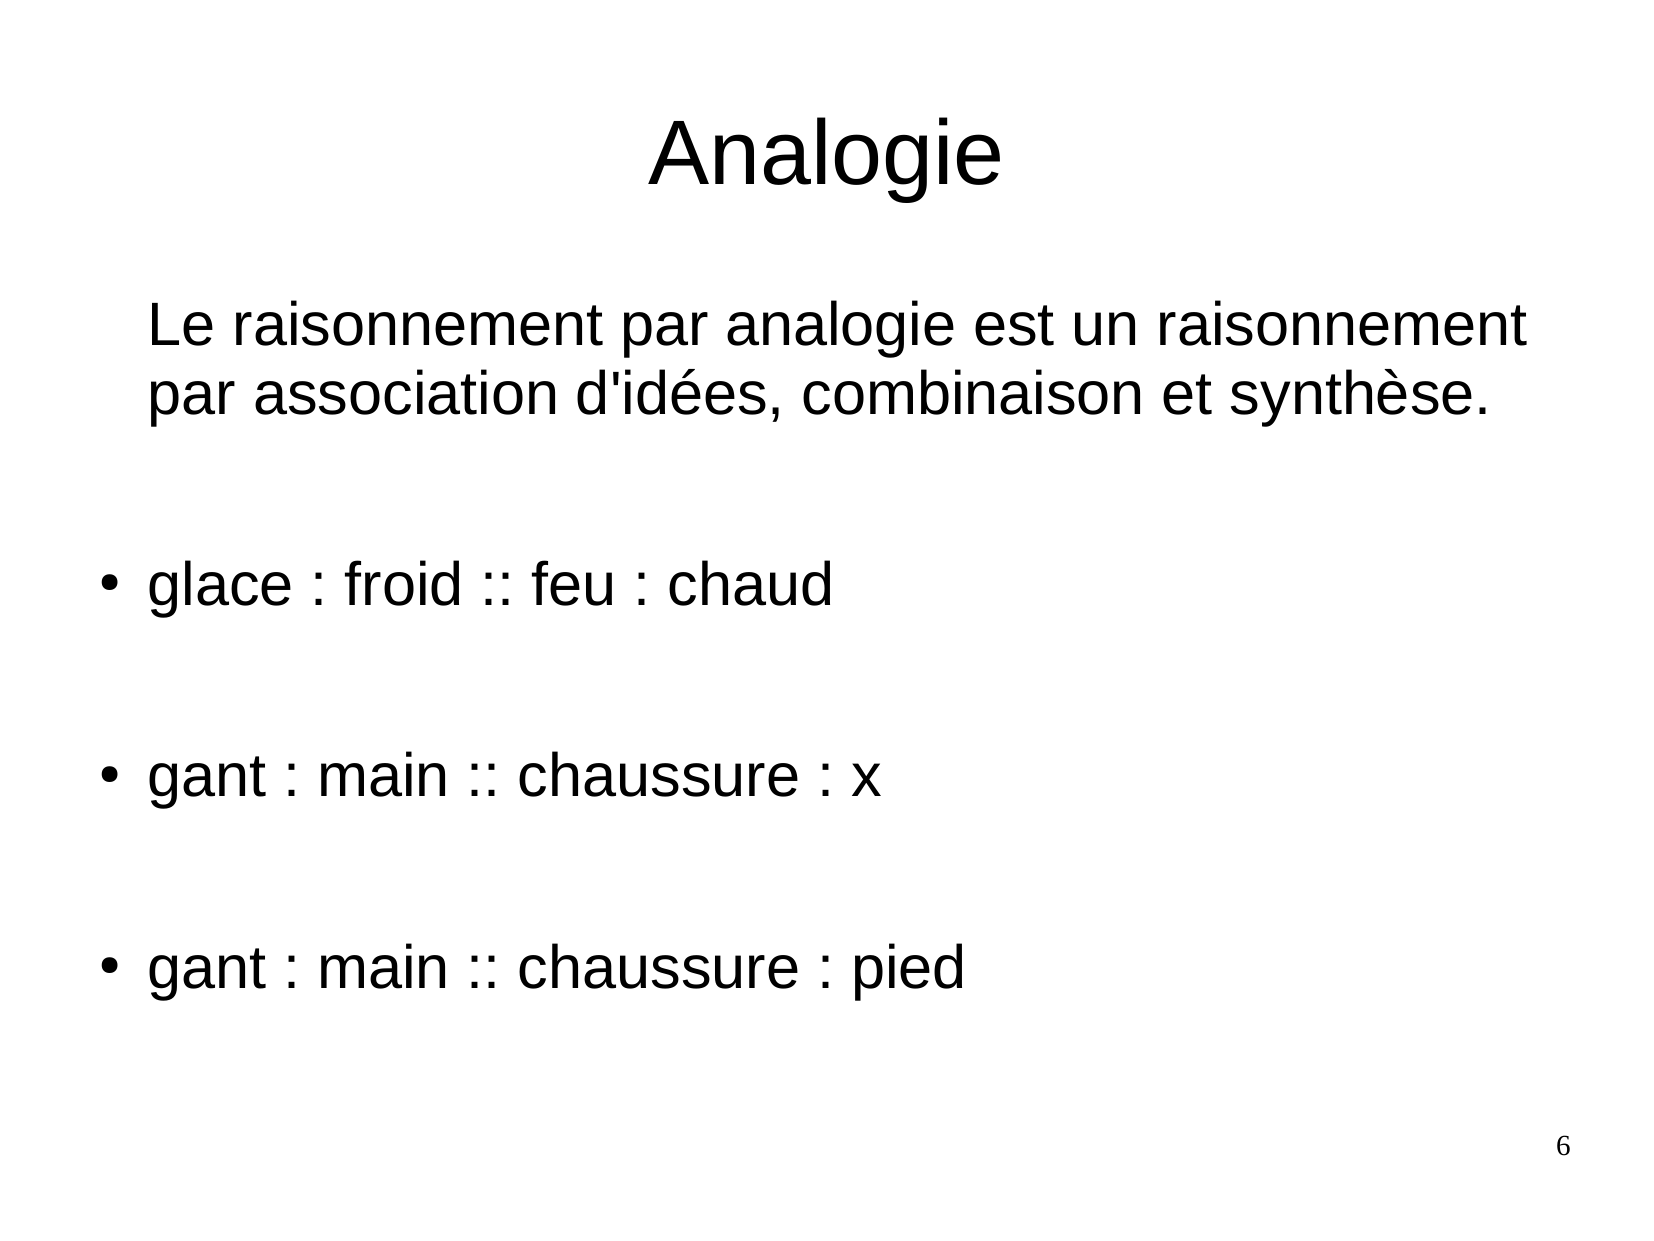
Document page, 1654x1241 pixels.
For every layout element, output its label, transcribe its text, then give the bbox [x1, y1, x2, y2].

title Analogie [82, 49, 1571, 257]
list Le raisonnement par analogie est un raisonnement par association d'idées, combinaison et synthèse. glace : froid :: feu : chaud gant : main :: chaussure : x gant : main :: chaussure : pied [82, 290, 1571, 1010]
